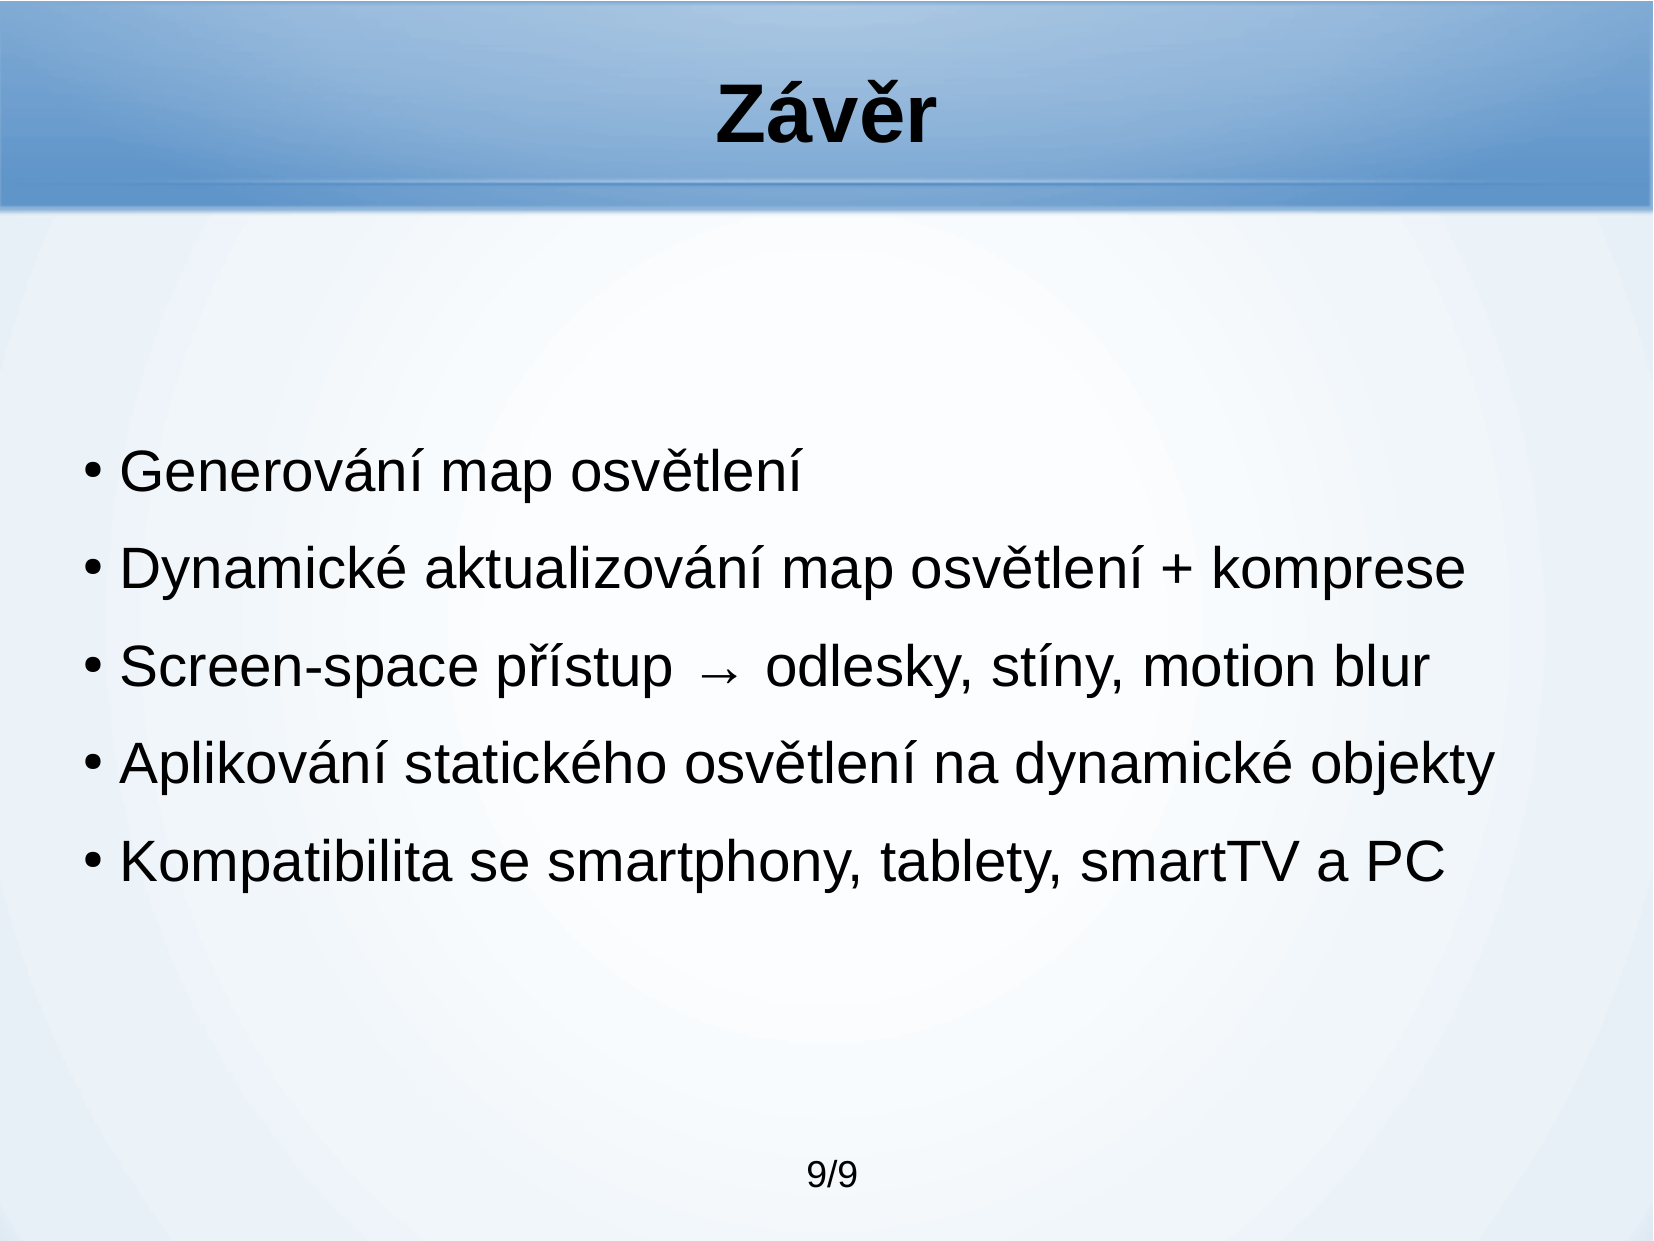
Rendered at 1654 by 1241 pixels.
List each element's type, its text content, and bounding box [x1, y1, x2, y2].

title Závěr [82, 49, 1571, 179]
picture [0, 1, 1653, 1241]
subtitle Generování map osvětlení Dynamické aktualizování map osvětlení + komprese Screen-space přístup → odlesky, stíny, motion blur Aplikování statického osvětlení na dynamické objekty Kompatibilita se smartphony, tablety, smartTV a PC [82, 290, 1571, 1010]
text_box <number>/9 [590, 1145, 1074, 1216]
